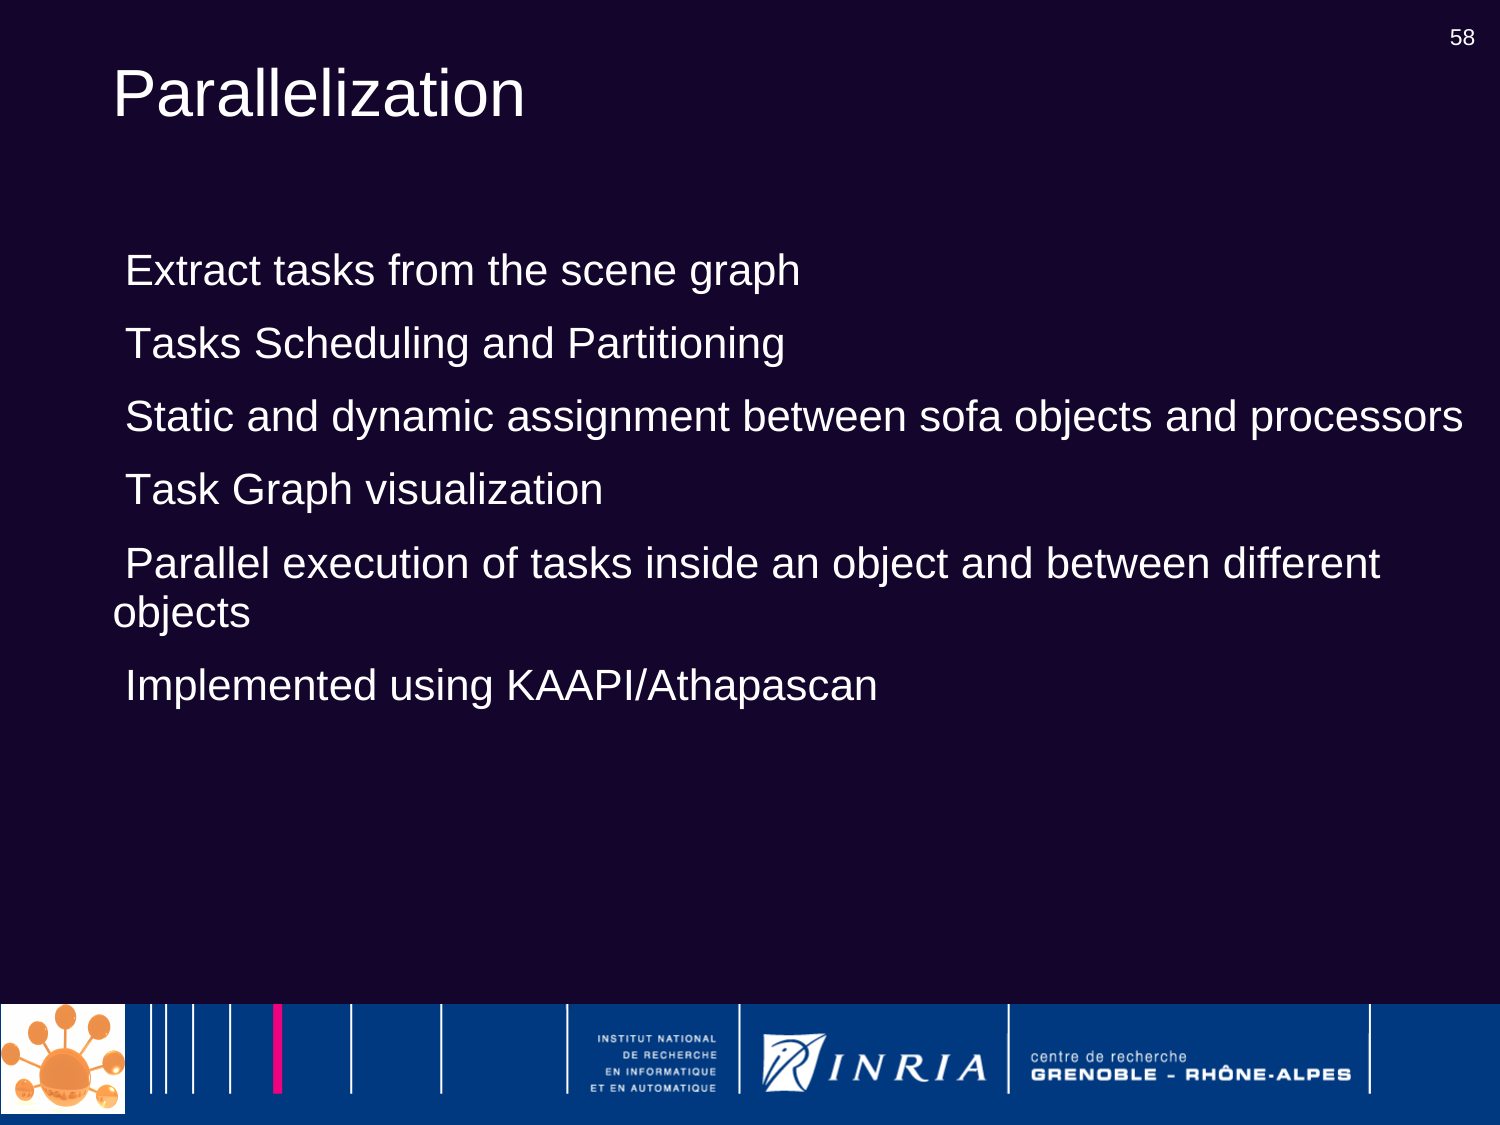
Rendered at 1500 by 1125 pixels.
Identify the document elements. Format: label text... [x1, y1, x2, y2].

title Parallelization [112, 7, 1474, 181]
list Extract tasks from the scene graph Tasks Scheduling and Partitioning Static and dynamic assignment between sofa objects and processors Task Graph visualization Parallel execution of tasks inside an object and between different objects Implemented using KAAPI/Athapascan [112, 245, 1476, 973]
picture [0, 1004, 1500, 1125]
